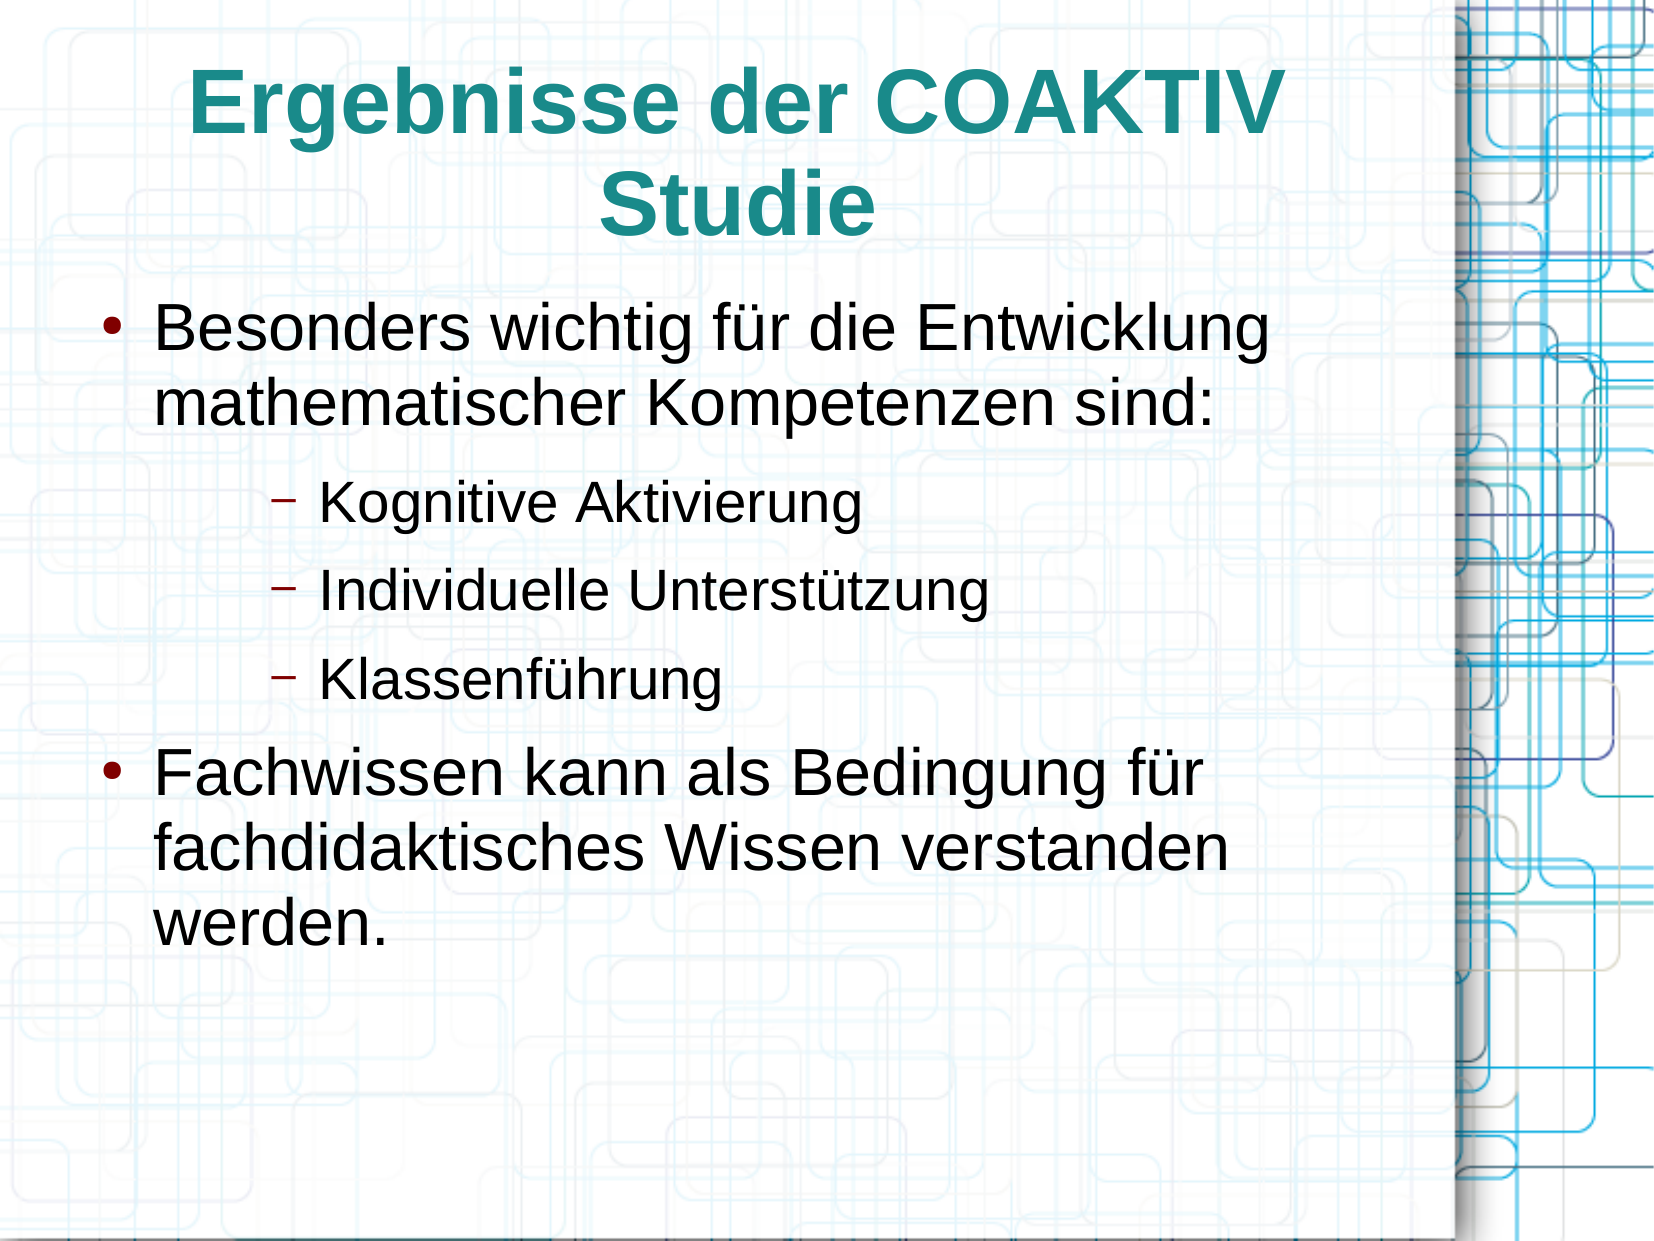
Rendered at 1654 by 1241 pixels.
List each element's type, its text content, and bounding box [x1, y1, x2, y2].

title Ergebnisse der COAKTIV Studie [59, 49, 1418, 257]
list Besonders wichtig für die Entwicklung mathematischer Kompetenzen sind: Kognitive Aktivierung Individuelle Unterstützung Klassenführung Fachwissen kann als Bedingung für fachdidaktisches Wissen verstanden werden. [82, 290, 1418, 1109]
picture [0, 0, 1654, 1241]
